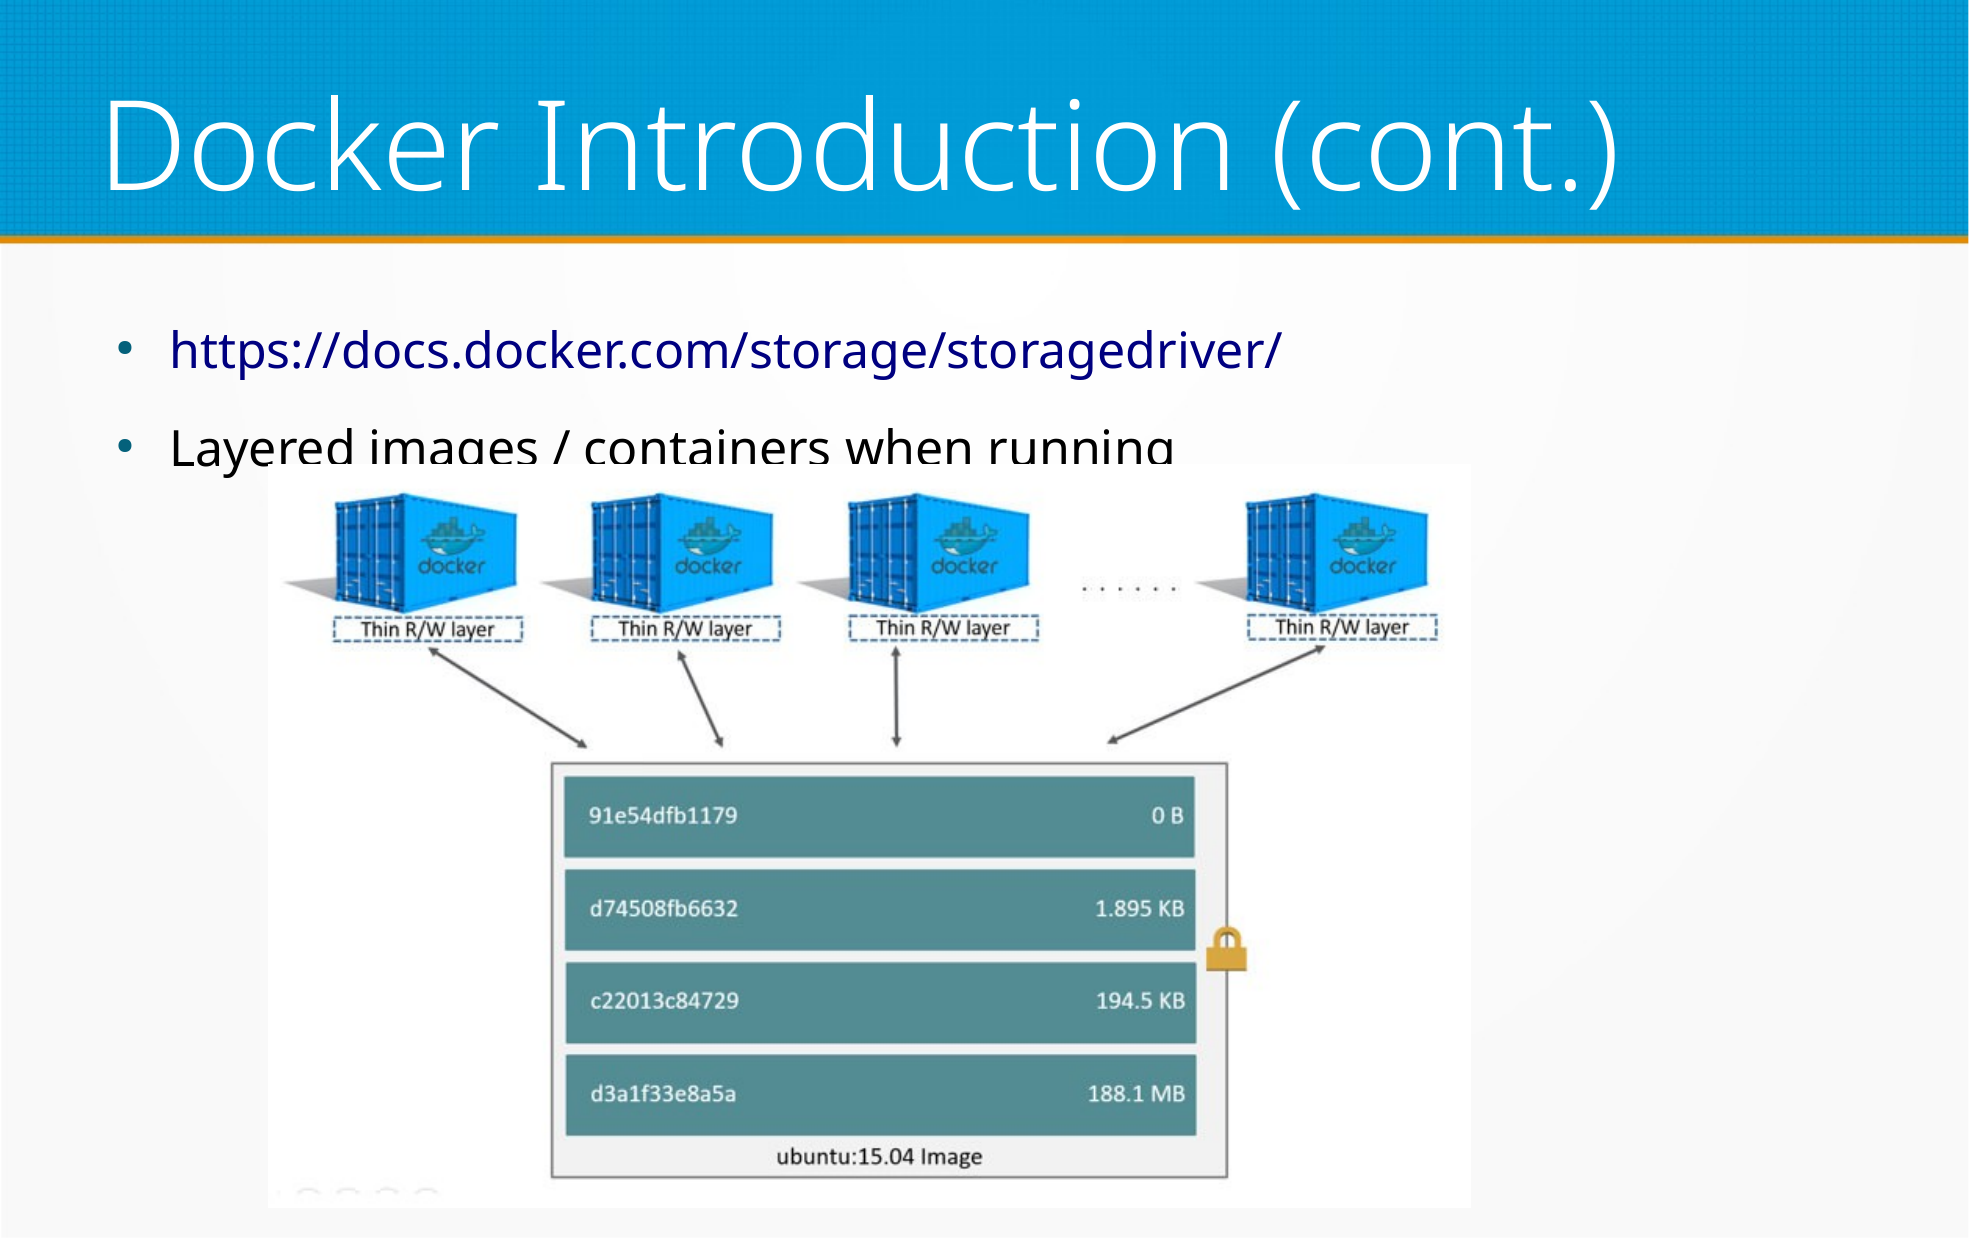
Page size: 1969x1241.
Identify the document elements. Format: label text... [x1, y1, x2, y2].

title Docker Introduction (cont.) [98, 19, 1870, 227]
picture [0, 233, 1969, 1241]
list https://docs.docker.com/storage/storagedriver/ Layered images / containers when running [98, 315, 1861, 541]
